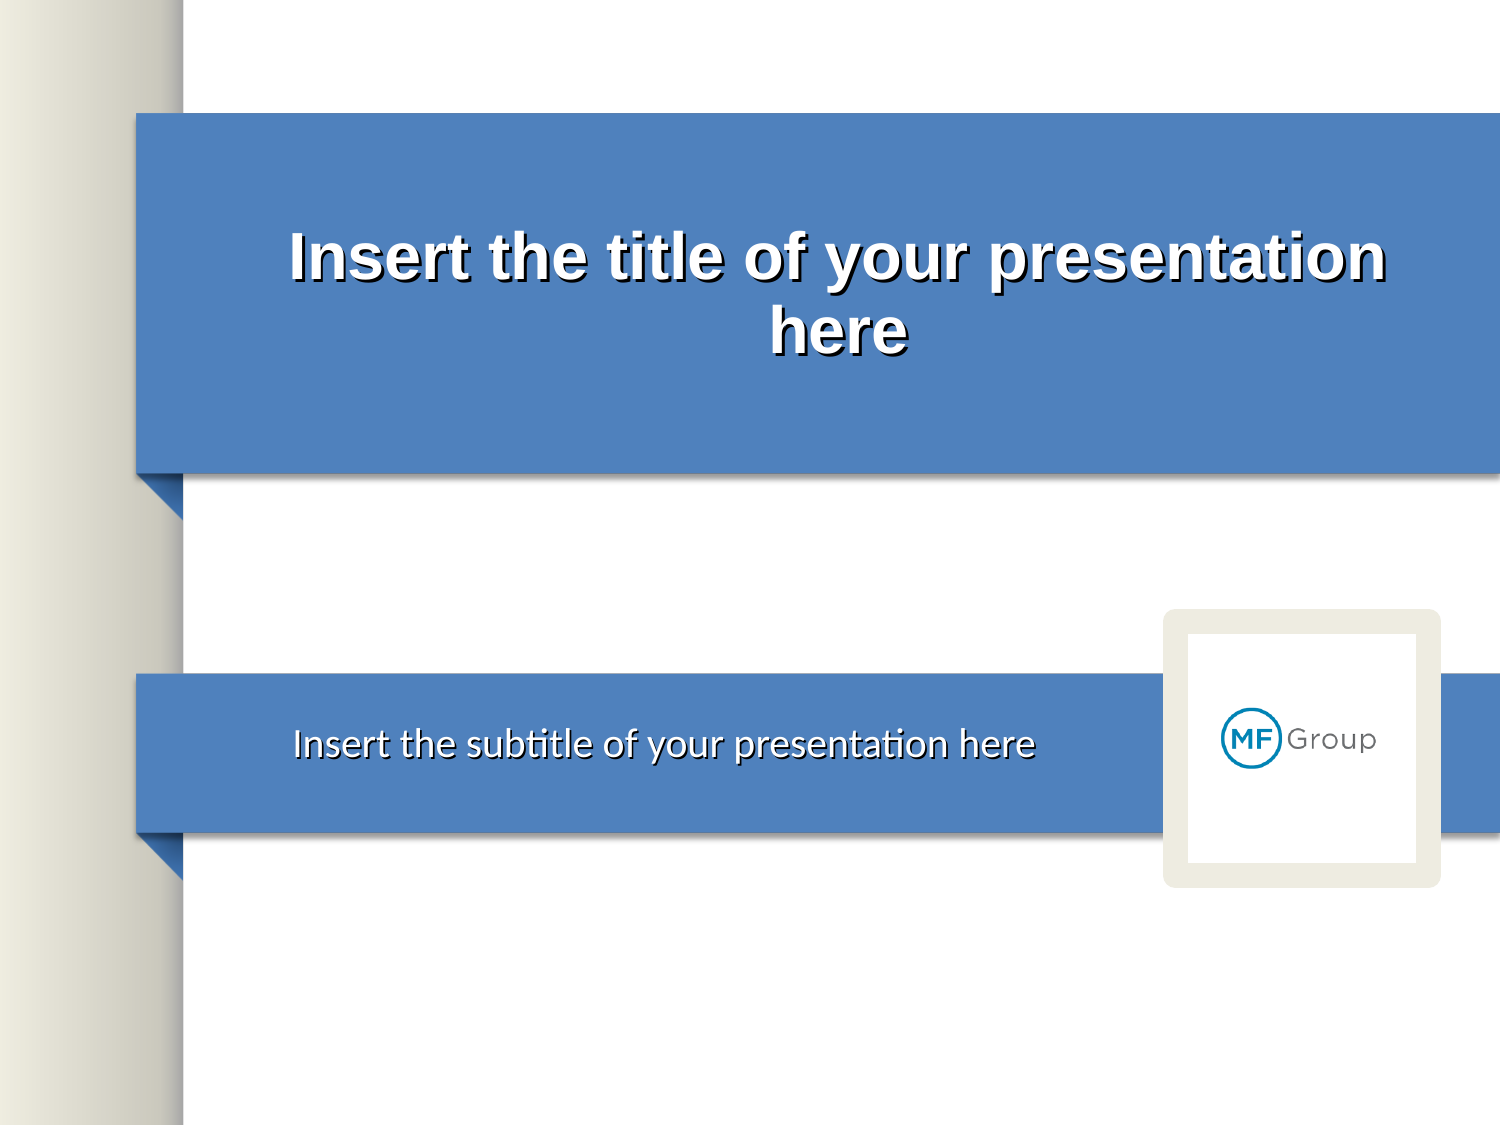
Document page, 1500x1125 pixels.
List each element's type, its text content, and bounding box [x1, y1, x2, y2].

list Insert the subtitle of your presentation here [177, 726, 1152, 875]
picture [0, 0, 1500, 1125]
title Insert the title of your presentation here [230, 173, 1447, 415]
